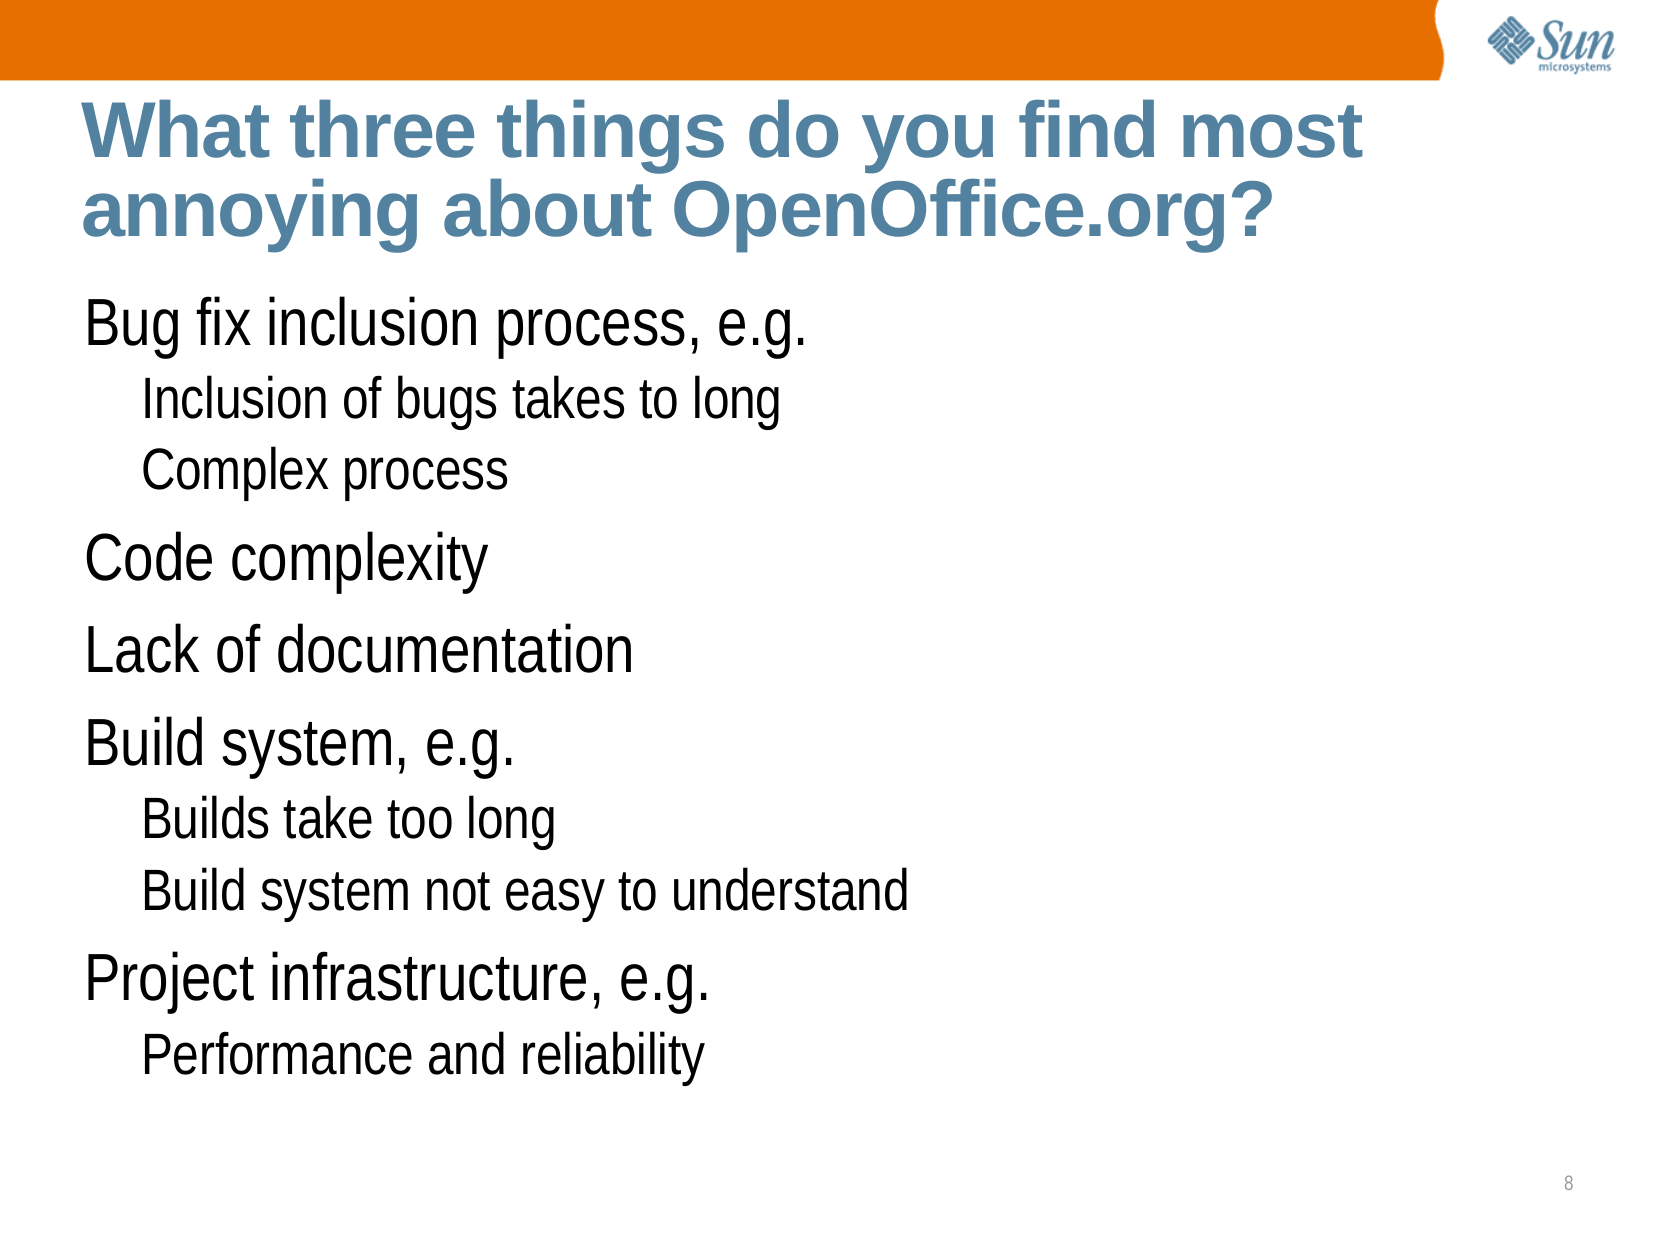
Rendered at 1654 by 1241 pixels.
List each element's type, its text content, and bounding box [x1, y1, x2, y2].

list Bug fix inclusion process, e.g. Inclusion of bugs takes to long Complex process Code complexity Lack of documentation Build system, e.g. Builds take too long Build system not easy to understand Project infrastructure, e.g. Performance and reliability [64, 292, 1402, 1089]
title What three things do you find most annoying about OpenOffice.org? [81, 93, 1454, 262]
picture [0, 0, 1654, 83]
